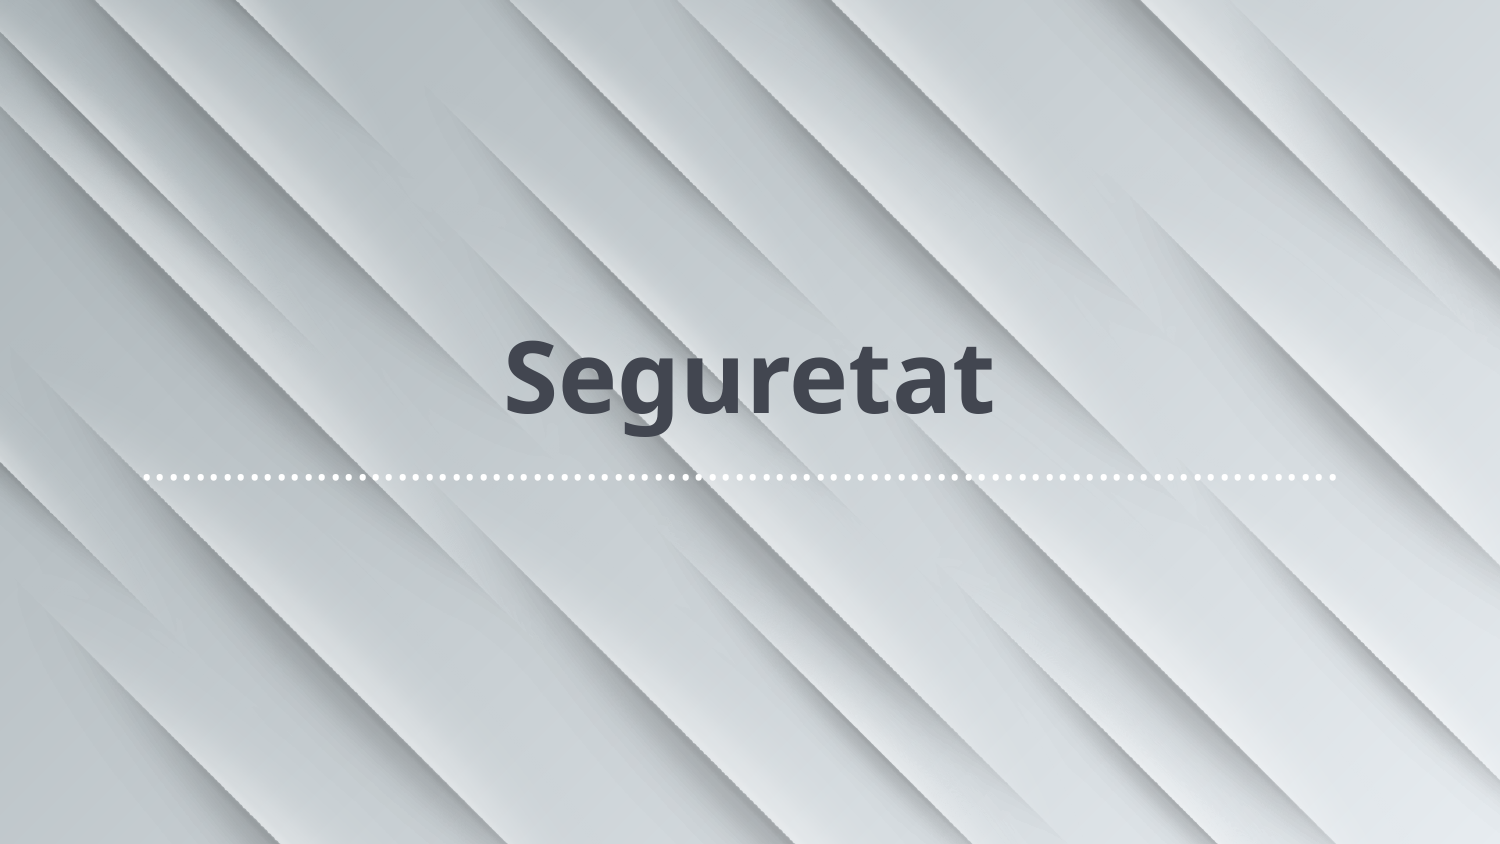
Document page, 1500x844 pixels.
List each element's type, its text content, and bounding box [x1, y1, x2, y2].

title Seguretat [140, 328, 1360, 421]
picture [0, 0, 1500, 844]
subtitle ......................................................................................... [140, 421, 1360, 473]
